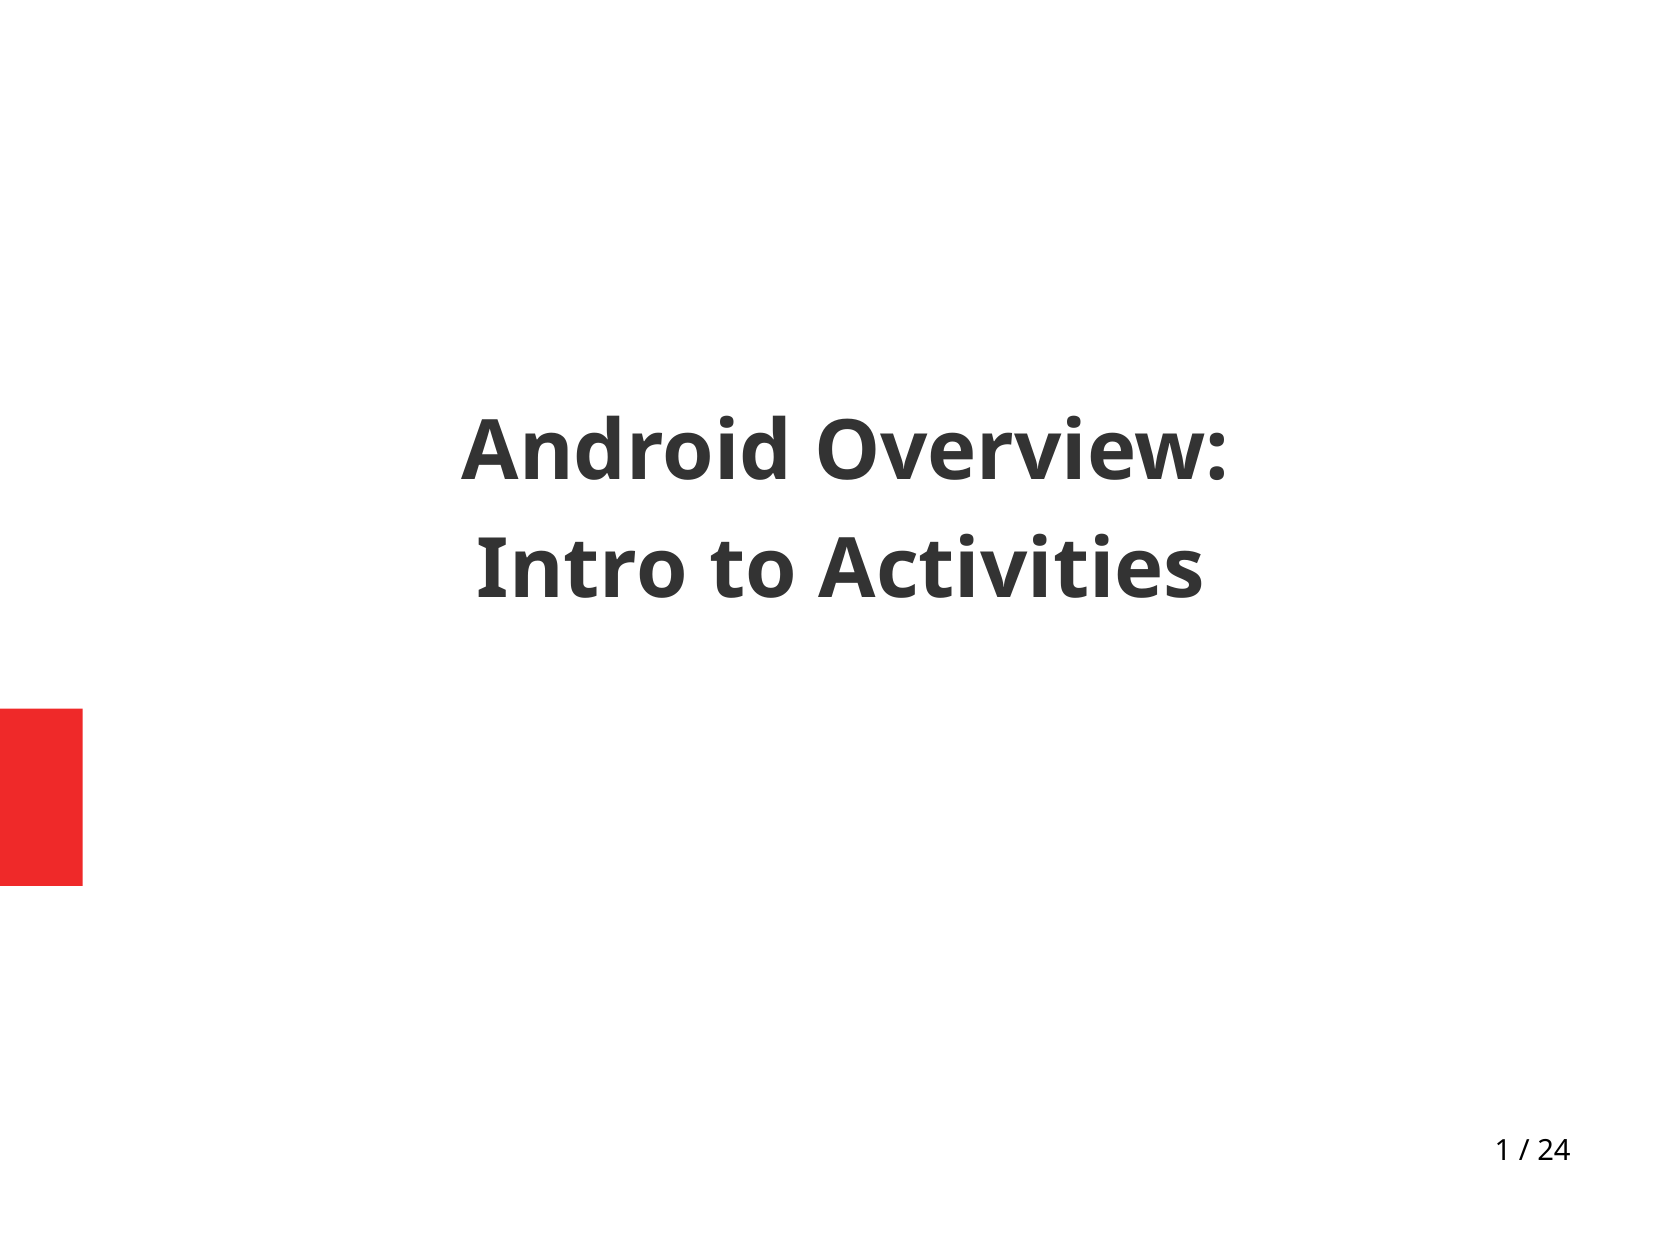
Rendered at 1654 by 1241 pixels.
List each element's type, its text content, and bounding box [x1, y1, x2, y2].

title Android Overview: Intro to Activities [106, 285, 1512, 709]
